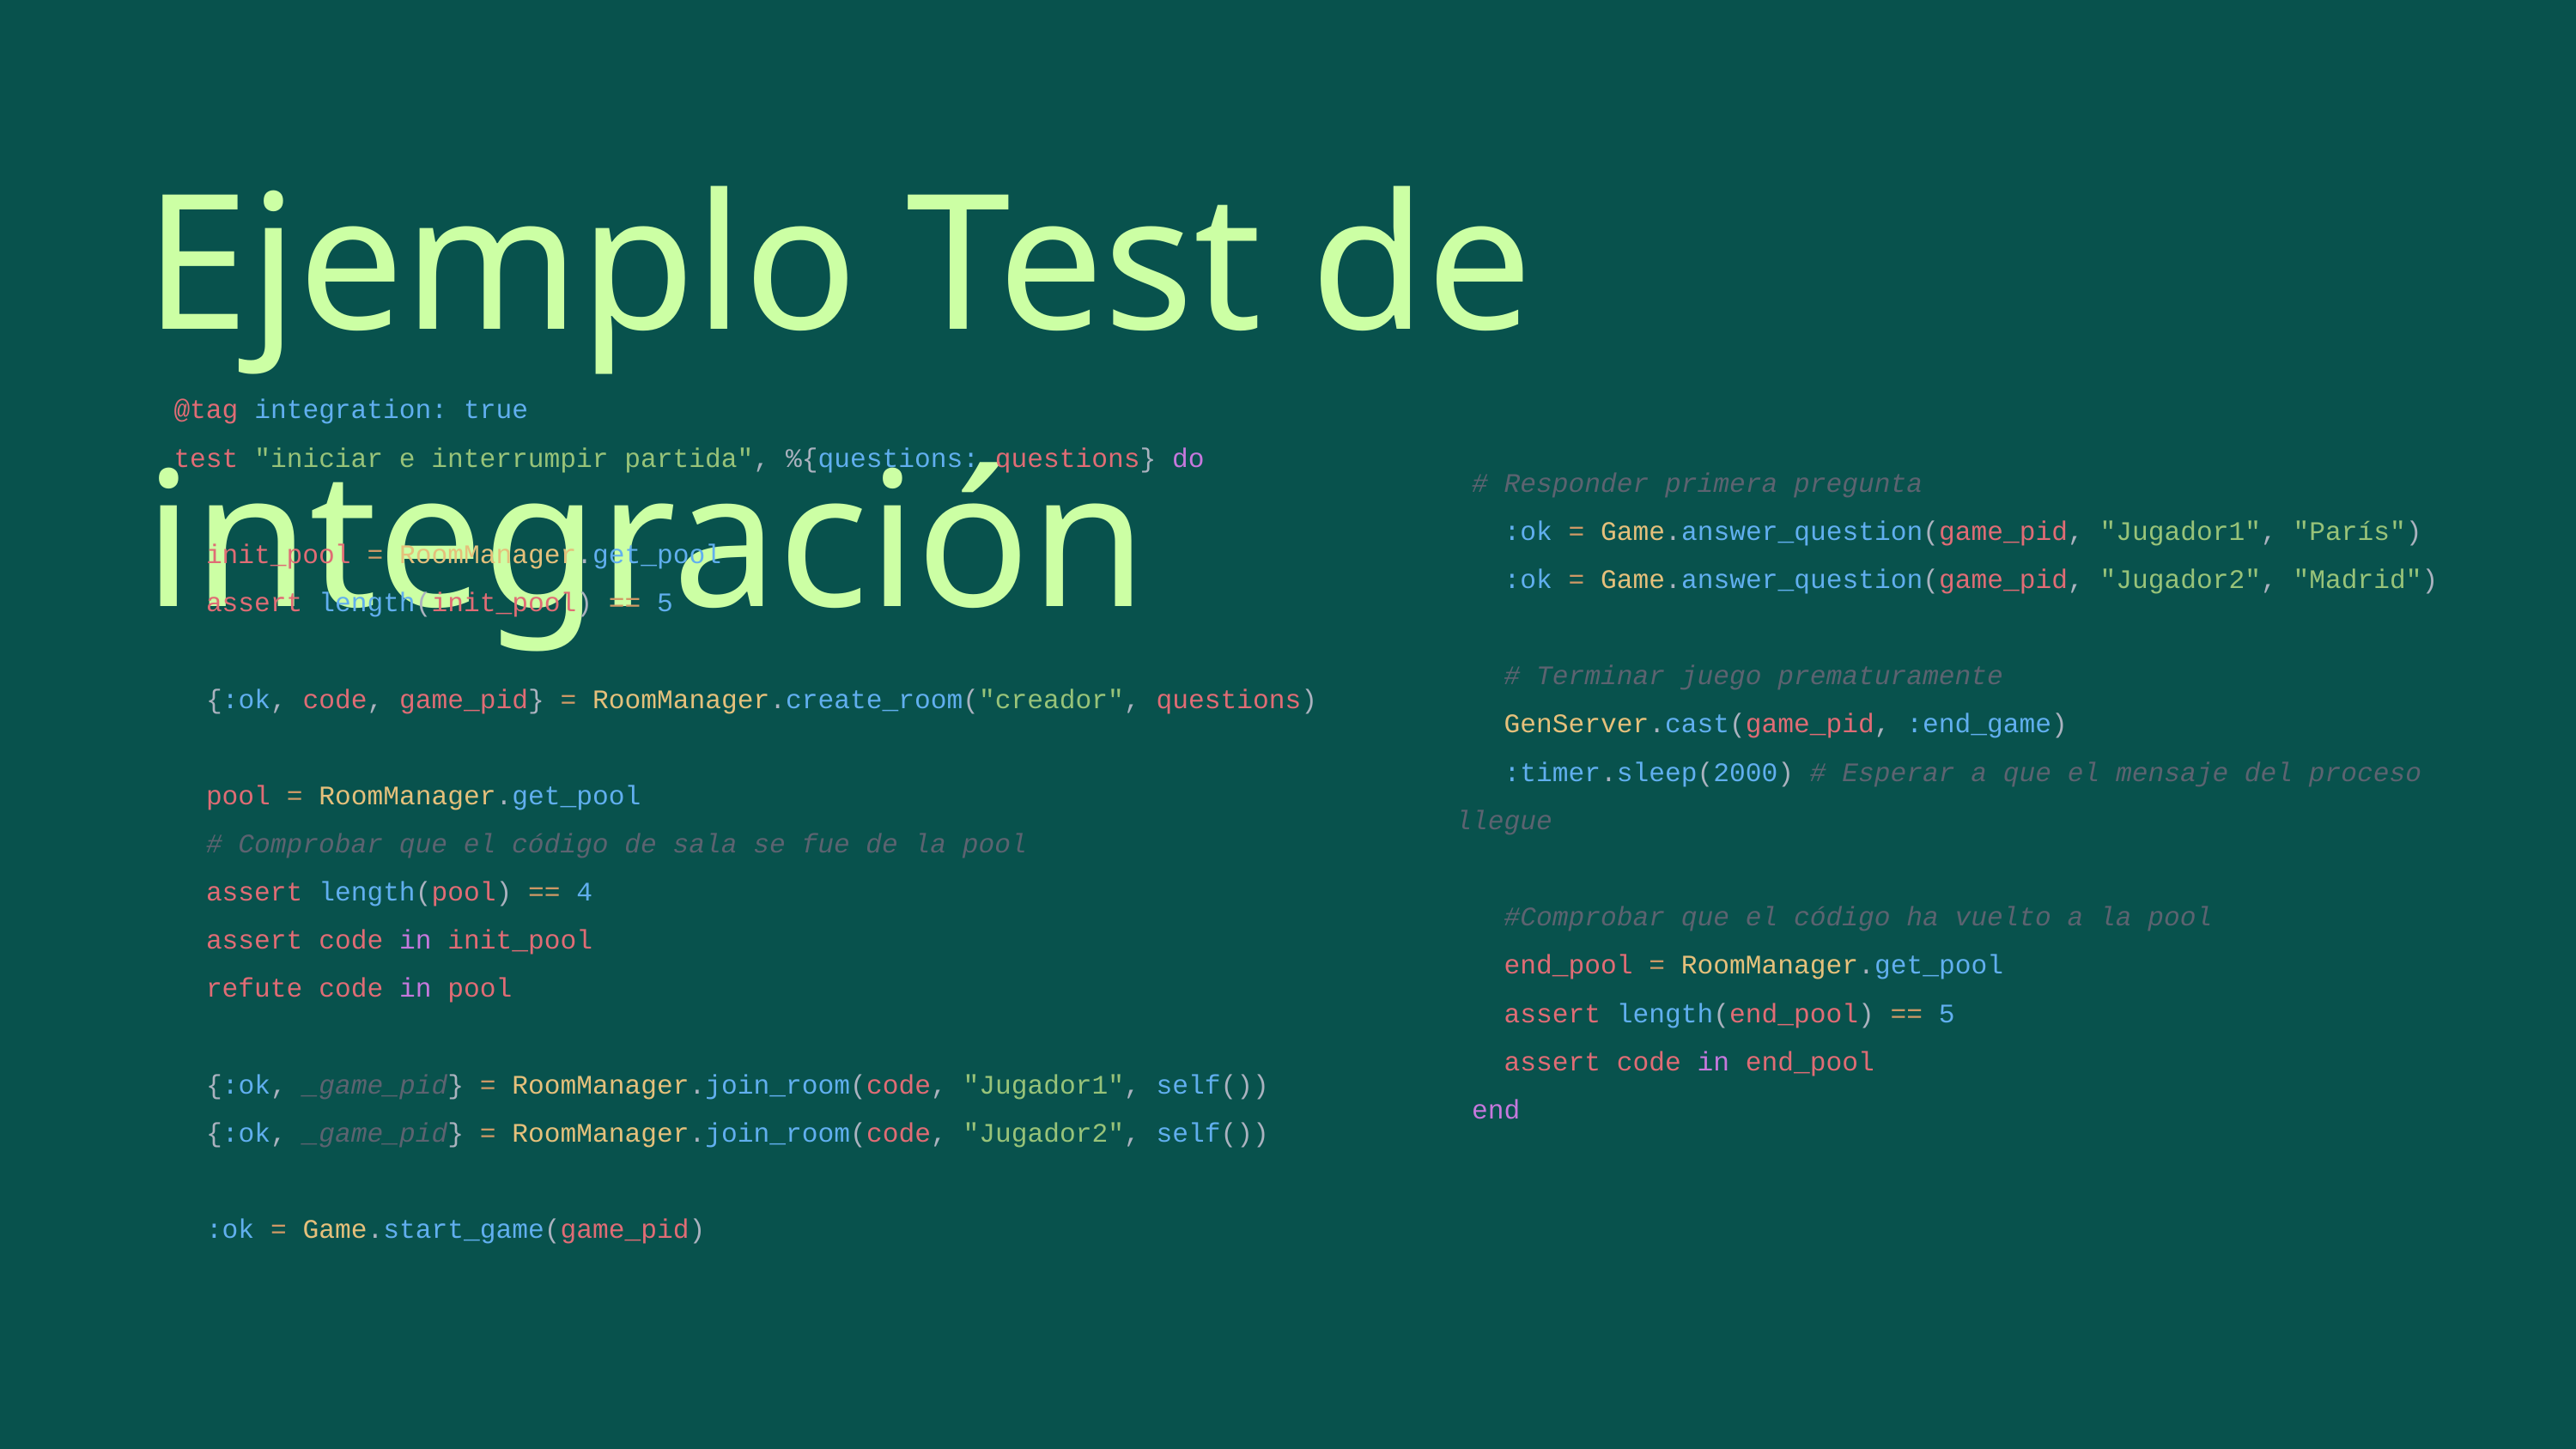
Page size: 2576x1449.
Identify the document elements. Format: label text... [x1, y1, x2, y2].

text_box Ejemplo Test de integración [612, 240, 668, 317]
text_box Ejemplo Test de integración [144, 89, 2501, 645]
text_box # Responder primera pregunta :ok = Game.answer_question(game_pid, "Jugador1", "París") :ok = Game.answer_question(game_pid, "Jugador2", "Madrid") # Terminar juego prematuramente GenServer.cast(game_pid, :end_game) :timer.sleep(2000) # Esperar a que el mensaje del proceso llegue #Comprobar que el código ha vuelto a la pool end_pool = RoomManager.get_pool assert length(end_pool) == 5 assert code in end_pool end [1443, 436, 2501, 1185]
text_box @tag integration: true test "iniciar e interrumpir partida", %{questions: questions} do init_pool = RoomManager.get_pool assert length(init_pool) == 5 {:ok, code, game_pid} = RoomManager.create_room("creador", questions) pool = RoomManager.get_pool # Comprobar que el código de sala se fue de la pool assert length(pool) == 4 assert code in init_pool refute code in pool {:ok, _game_pid} = RoomManager.join_room(code, "Jugador1", self()) {:ok, _game_pid} = RoomManager.join_room(code, "Jugador2", self()) :ok = Game.start_game(game_pid) [144, 363, 1404, 1257]
